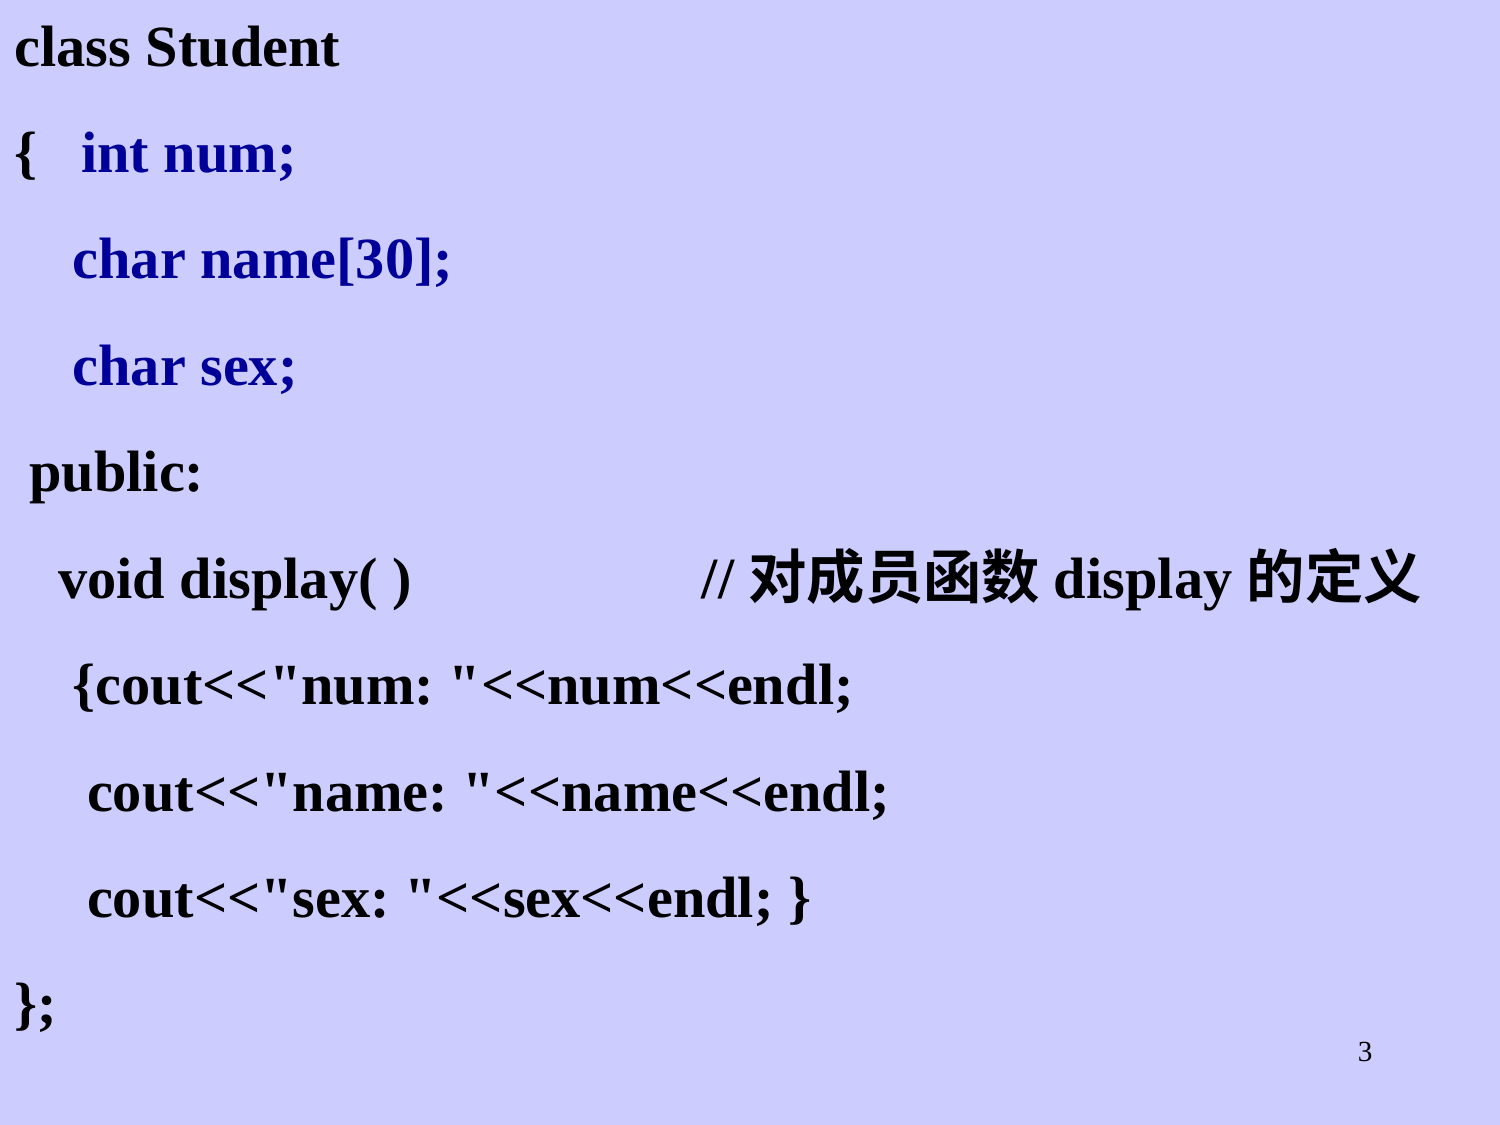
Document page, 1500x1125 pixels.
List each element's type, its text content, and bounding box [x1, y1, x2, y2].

text_box <编号> [1074, 1044, 1388, 1101]
text_box class Student { int num; char name[30]; char sex; public: void display( ) //对成员函数display的定义 {cout<<"num: "<<num<<endl; cout<<"name: "<<name<<endl; cout<<"sex: "<<sex<<endl; } }; [0, 0, 1500, 1044]
